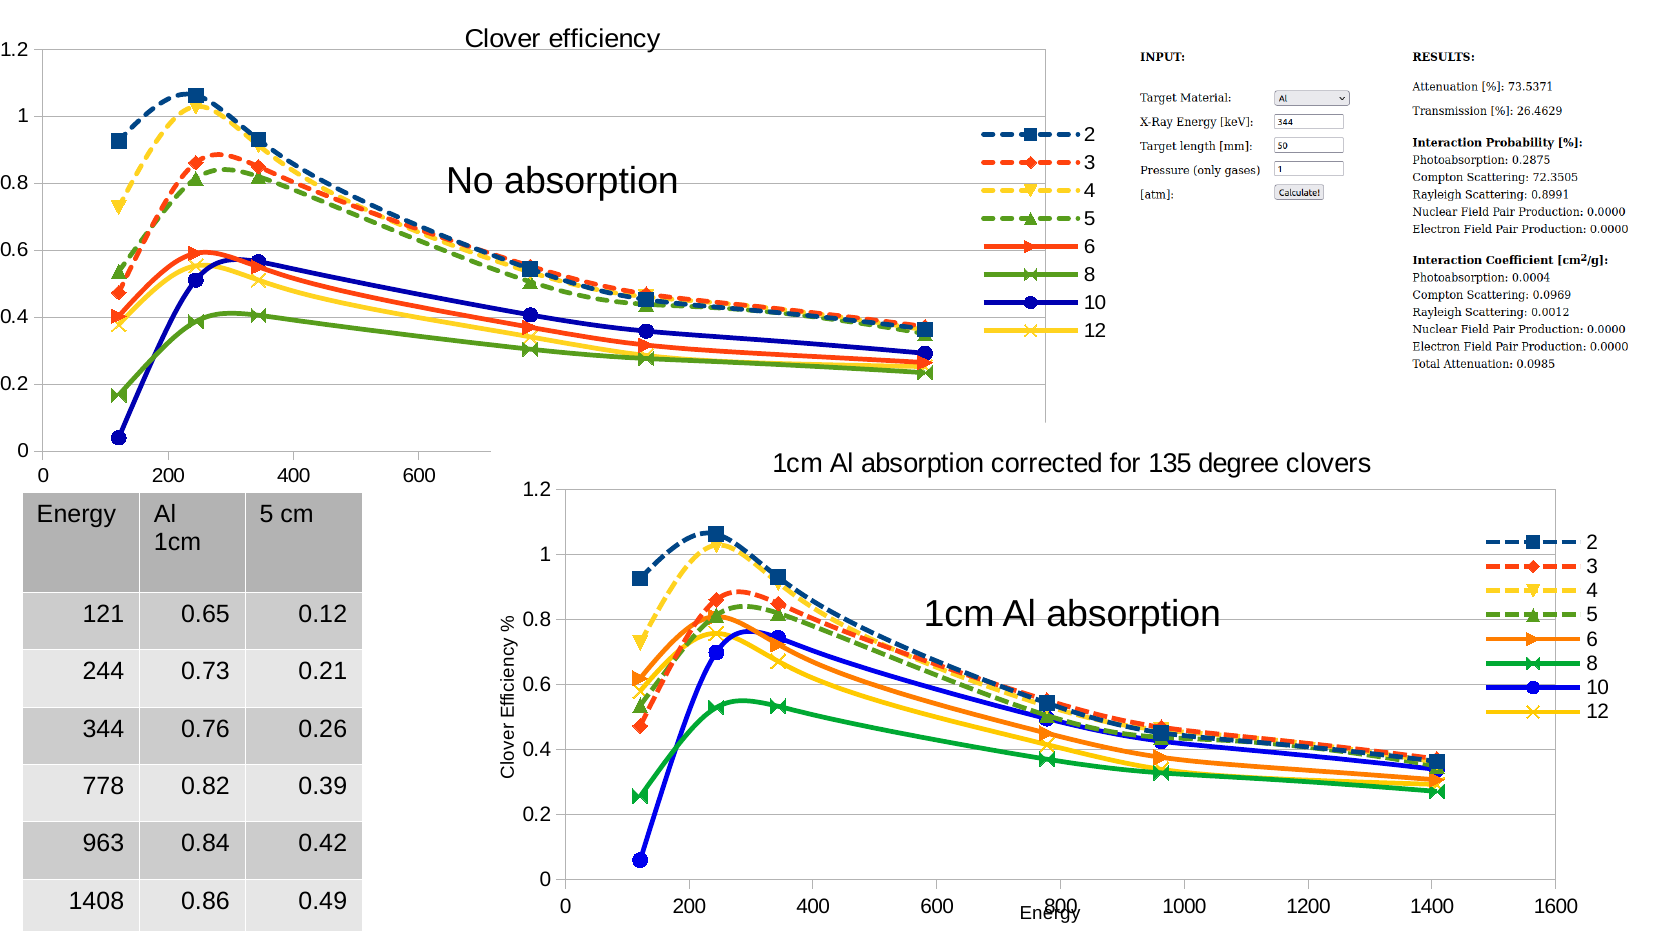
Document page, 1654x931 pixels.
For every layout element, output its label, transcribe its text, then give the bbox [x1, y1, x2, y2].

table_cell 0.49 [246, 880, 362, 931]
table_cell 0.82 [140, 765, 245, 821]
table_cell 0.26 [246, 708, 362, 764]
table_cell 778 [23, 765, 139, 821]
table_cell 244 [23, 650, 139, 707]
table_cell 0.65 [140, 593, 245, 649]
table_cell 0.73 [140, 650, 245, 707]
table_cell 0.21 [246, 650, 362, 707]
table_cell 0.39 [246, 765, 362, 821]
table_cell 1408 [23, 880, 139, 931]
table_header Energy [23, 493, 139, 592]
table_cell 0.86 [140, 880, 245, 931]
table_cell 0.12 [246, 593, 362, 649]
table_cell 963 [23, 822, 139, 879]
table_cell 344 [23, 708, 139, 764]
table_header 5 cm [246, 493, 362, 592]
chart [0, 0, 1654, 931]
table_cell 0.42 [246, 822, 362, 879]
table_header Al 1cm [140, 493, 245, 592]
table_cell 0.84 [140, 822, 245, 879]
picture [1124, 37, 1654, 391]
table_cell 0.76 [140, 708, 245, 764]
table_cell 121 [23, 593, 139, 649]
